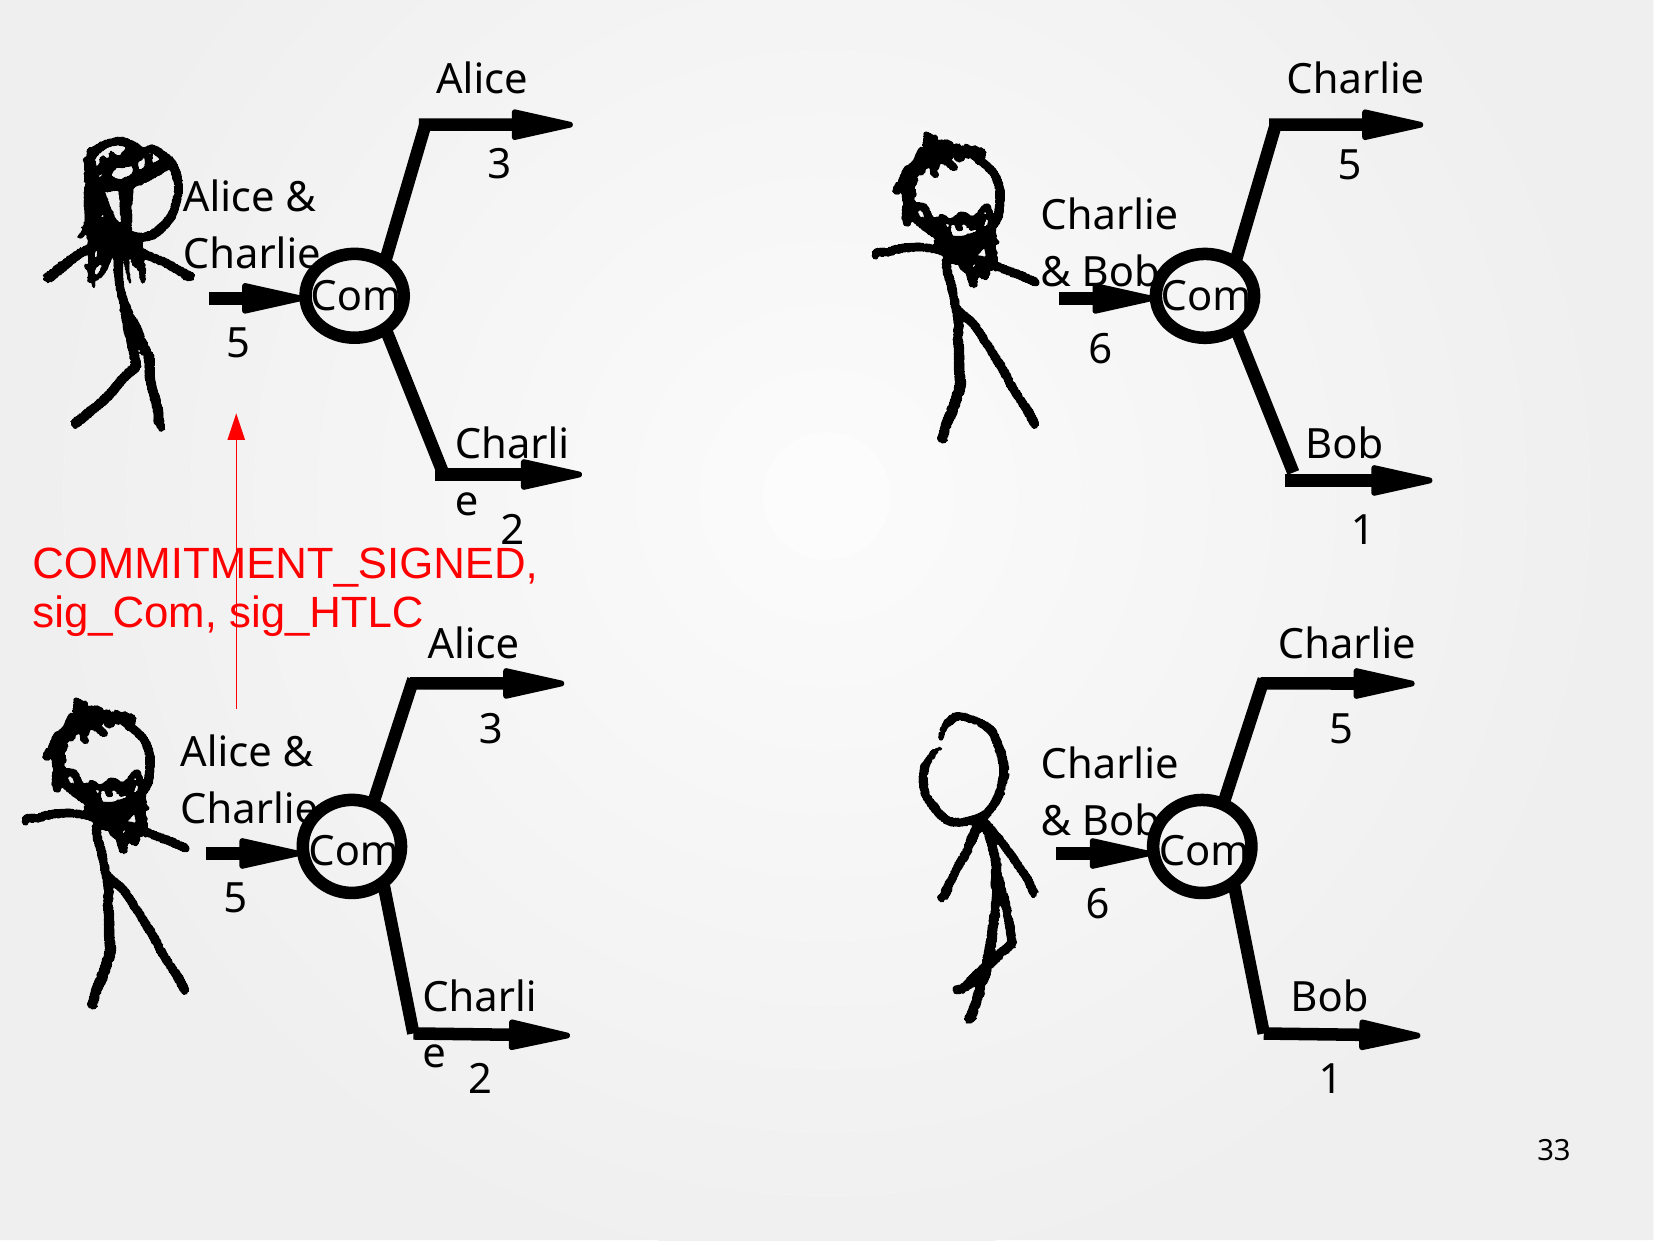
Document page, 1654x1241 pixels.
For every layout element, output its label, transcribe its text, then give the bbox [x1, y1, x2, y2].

text_box 3 [472, 128, 527, 214]
text_box 6 [1070, 866, 1126, 951]
text_box 5 [1323, 128, 1378, 214]
text_box Charlie [440, 406, 603, 472]
picture [19, 695, 192, 1011]
text_box Alice [421, 41, 562, 128]
text_box 5 [211, 305, 266, 393]
text_box 5 [1314, 693, 1369, 779]
text_box Alice & Charlie [197, 158, 342, 313]
text_box 5 [208, 860, 263, 948]
text_box 6 [1073, 311, 1128, 390]
text_box 3 [463, 693, 519, 779]
text_box Charlie [1271, 41, 1447, 128]
text_box Charlie [1263, 606, 1447, 693]
text_box Bob [1290, 406, 1453, 472]
text_box 1 [1303, 1041, 1367, 1129]
text_box Com [295, 258, 433, 374]
text_box Alice [412, 644, 553, 693]
text_box Com [293, 813, 431, 929]
text_box 2 [453, 1041, 517, 1129]
text_box COMMITMENT_SIGNED, sig_Com, sig_HTLC [17, 531, 556, 644]
picture [869, 129, 1042, 445]
text_box Charlie [407, 958, 573, 1046]
text_box Com [1145, 258, 1284, 374]
text_box Charlie & Bob [1042, 177, 1199, 293]
text_box 1 [1336, 492, 1400, 579]
text_box Alice & Charlie [192, 714, 339, 868]
text_box Charlie & Bob [1042, 726, 1199, 842]
picture [41, 135, 197, 432]
text_box 2 [485, 492, 549, 531]
picture [915, 708, 1042, 1027]
text_box Bob [1275, 958, 1406, 1024]
text_box Com [1143, 813, 1282, 929]
